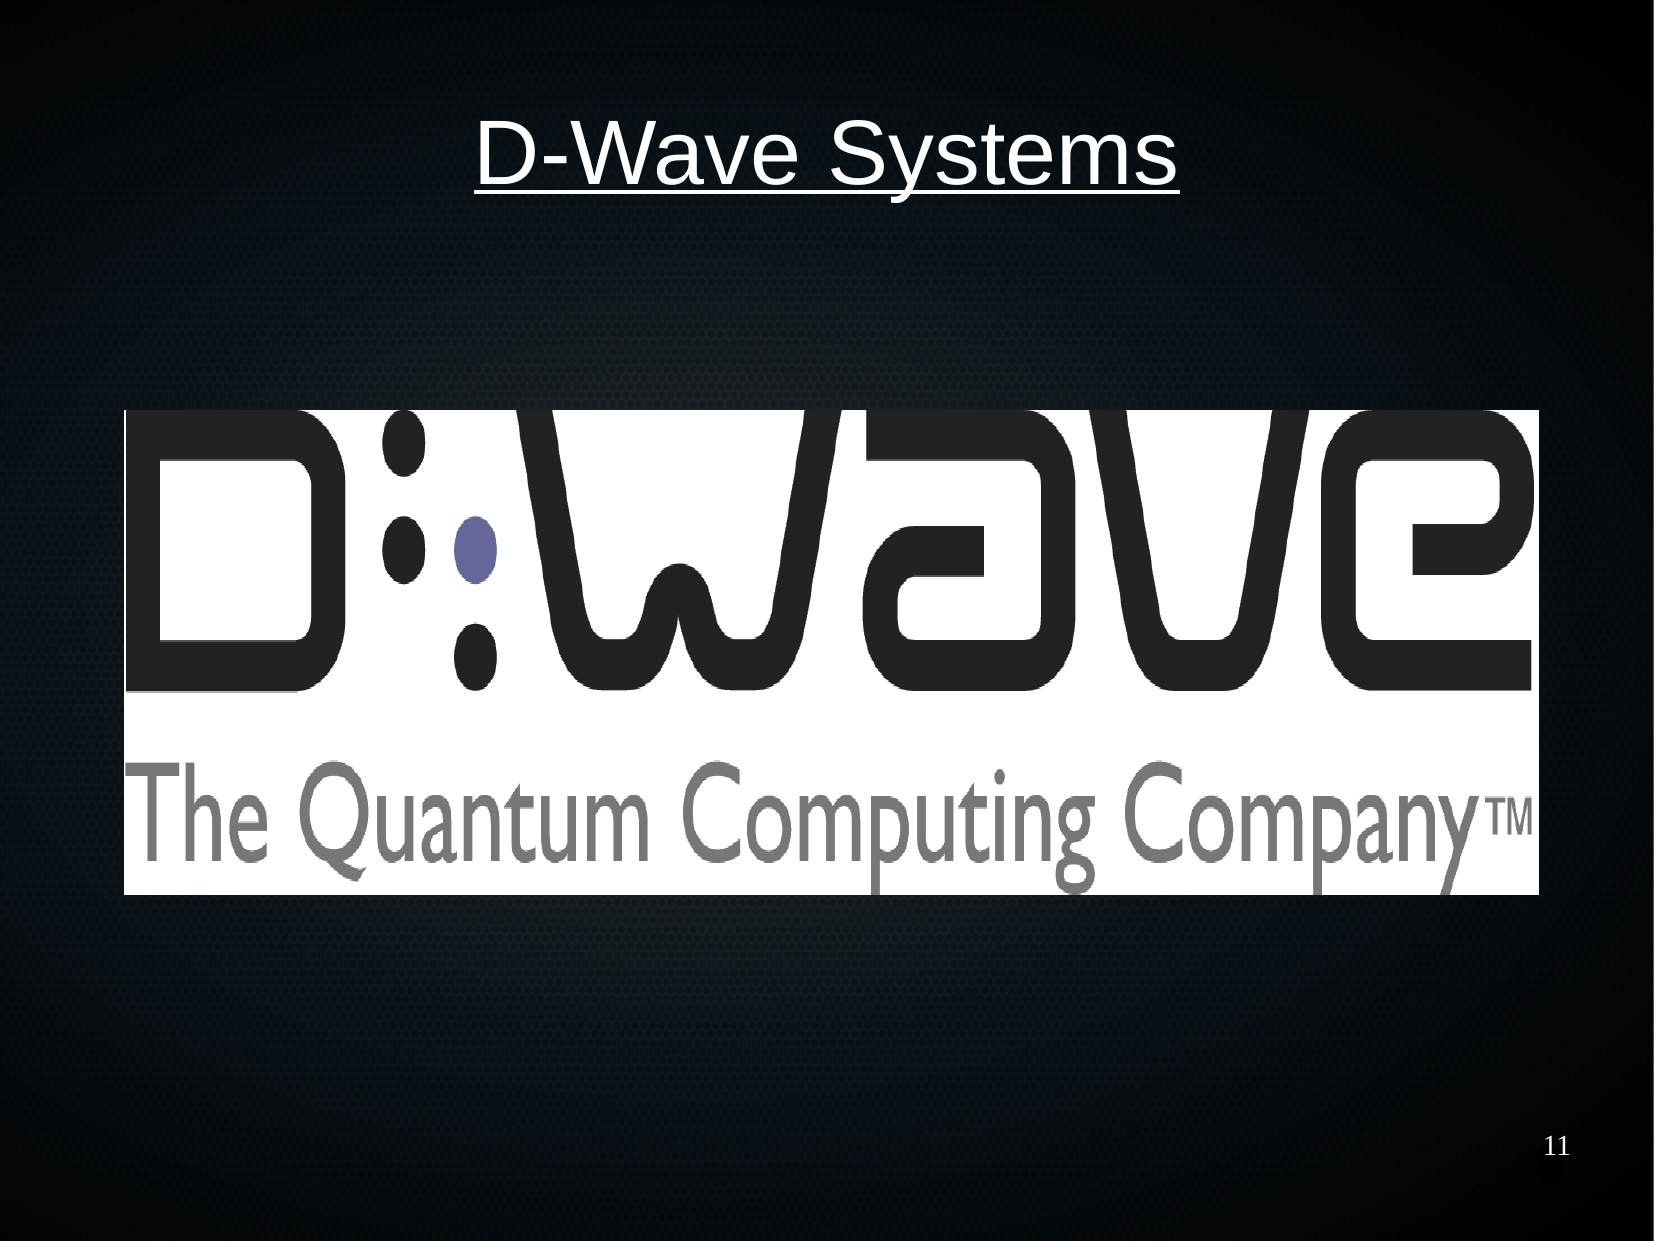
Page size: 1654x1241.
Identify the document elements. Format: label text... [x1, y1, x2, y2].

picture [0, 0, 1654, 1241]
title D-Wave Systems [82, 49, 1571, 257]
